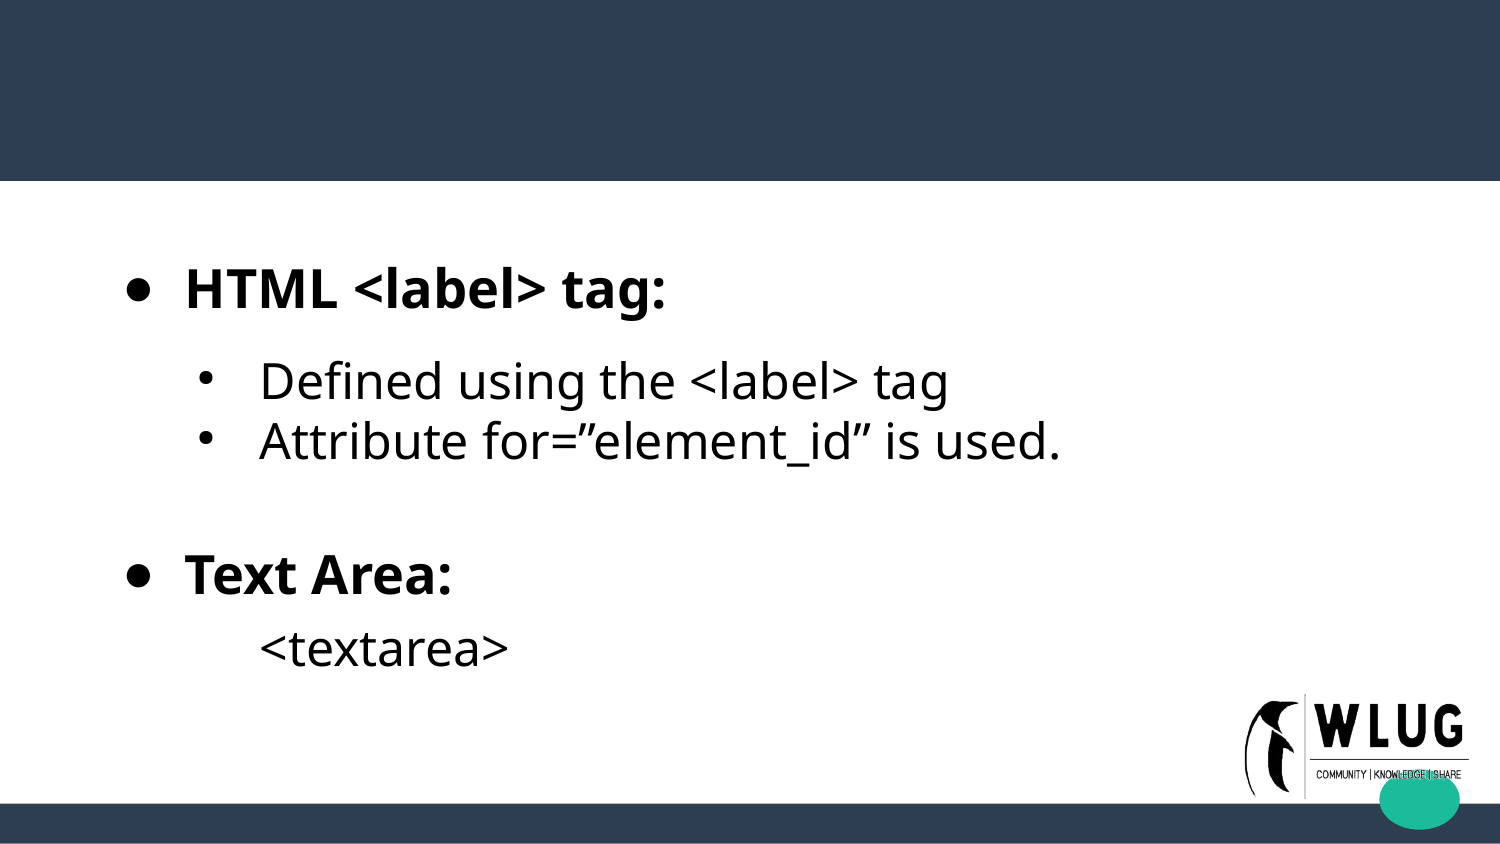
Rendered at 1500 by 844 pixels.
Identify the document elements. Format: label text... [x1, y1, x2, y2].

list HTML <label> tag: Defined using the <label> tag Attribute for=”element_id” is used. Text Area: <textarea> [94, 206, 1182, 727]
picture [1229, 686, 1477, 804]
